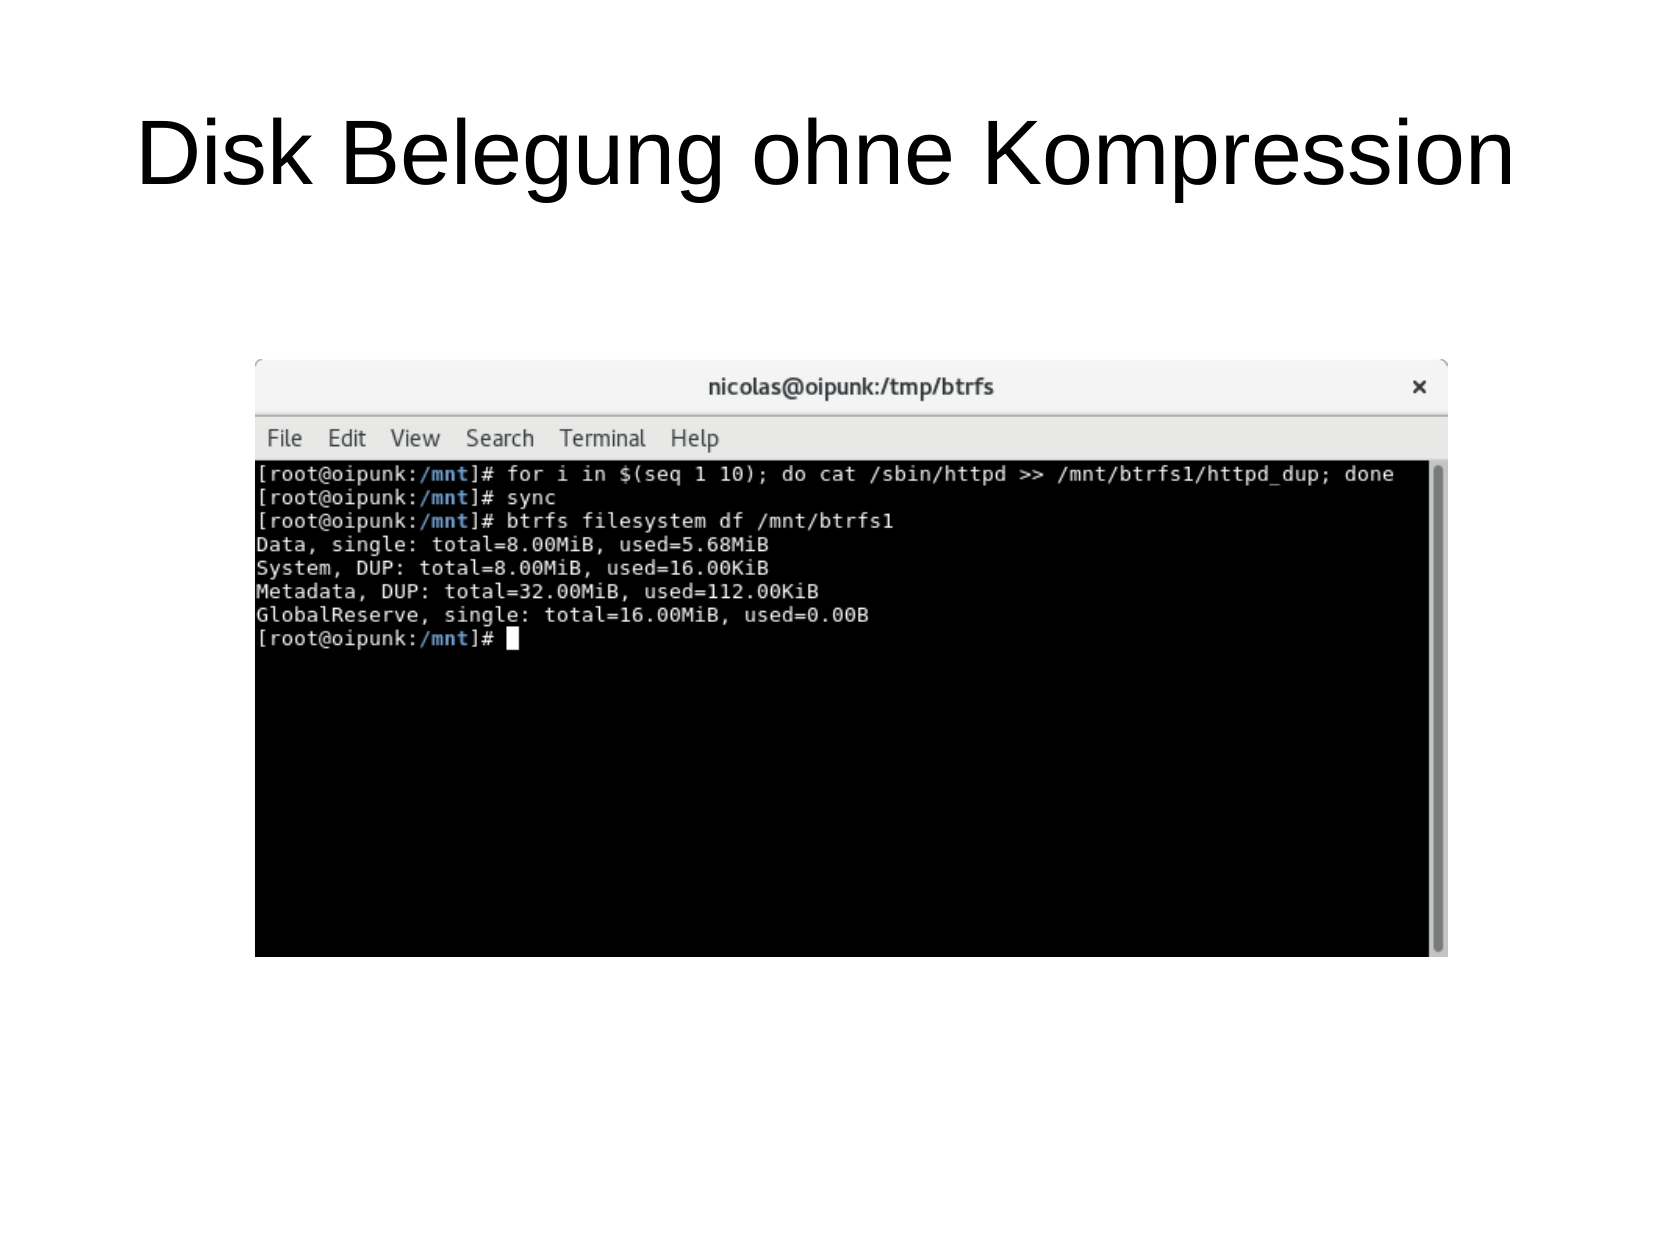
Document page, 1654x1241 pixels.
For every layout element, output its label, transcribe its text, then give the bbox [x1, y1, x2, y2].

picture [255, 359, 1448, 957]
title Disk Belegung ohne Kompression [82, 49, 1571, 257]
